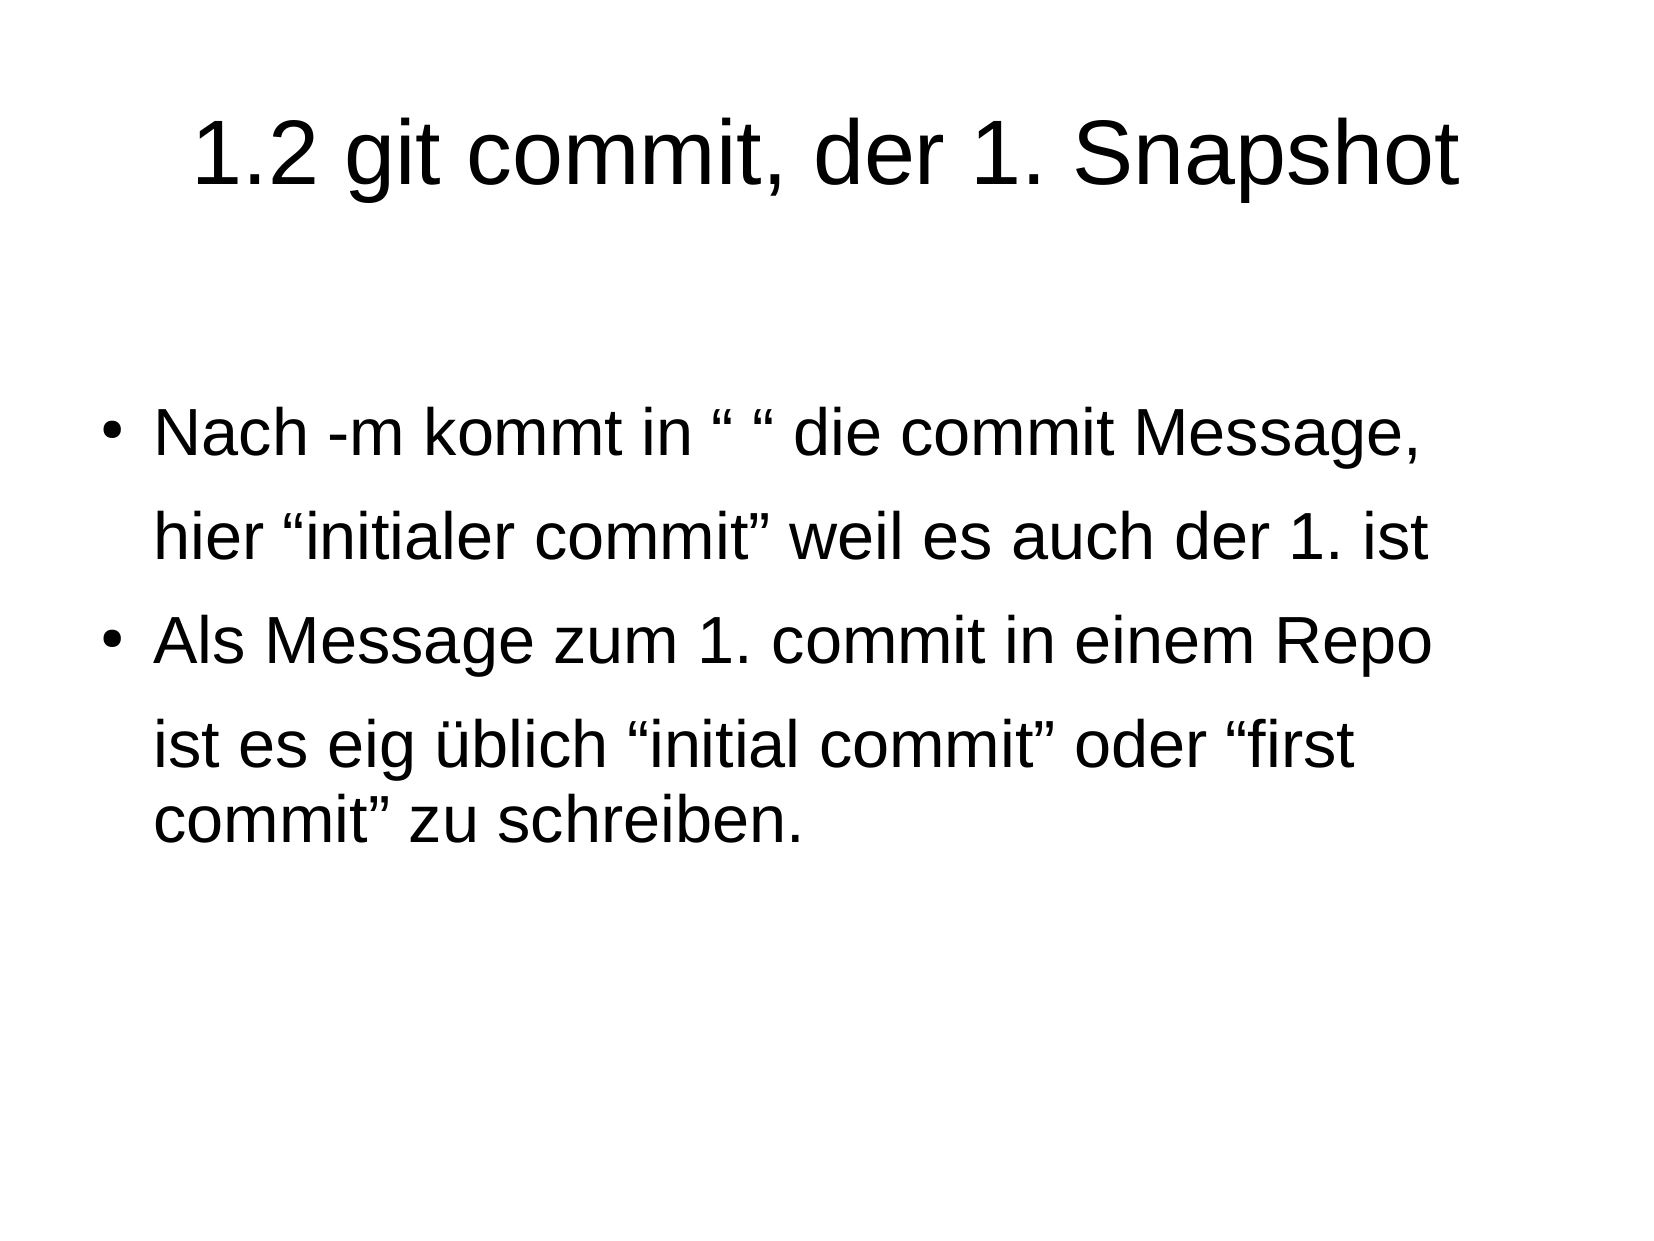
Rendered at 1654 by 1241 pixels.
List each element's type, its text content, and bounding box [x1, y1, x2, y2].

title 1.2 git commit, der 1. Snapshot [82, 49, 1571, 257]
list Nach -m kommt in “ “ die commit Message, hier “initialer commit” weil es auch der 1. ist Als Message zum 1. commit in einem Repo ist es eig üblich “initial commit” oder “first commit” zu schreiben. [82, 290, 1538, 1126]
